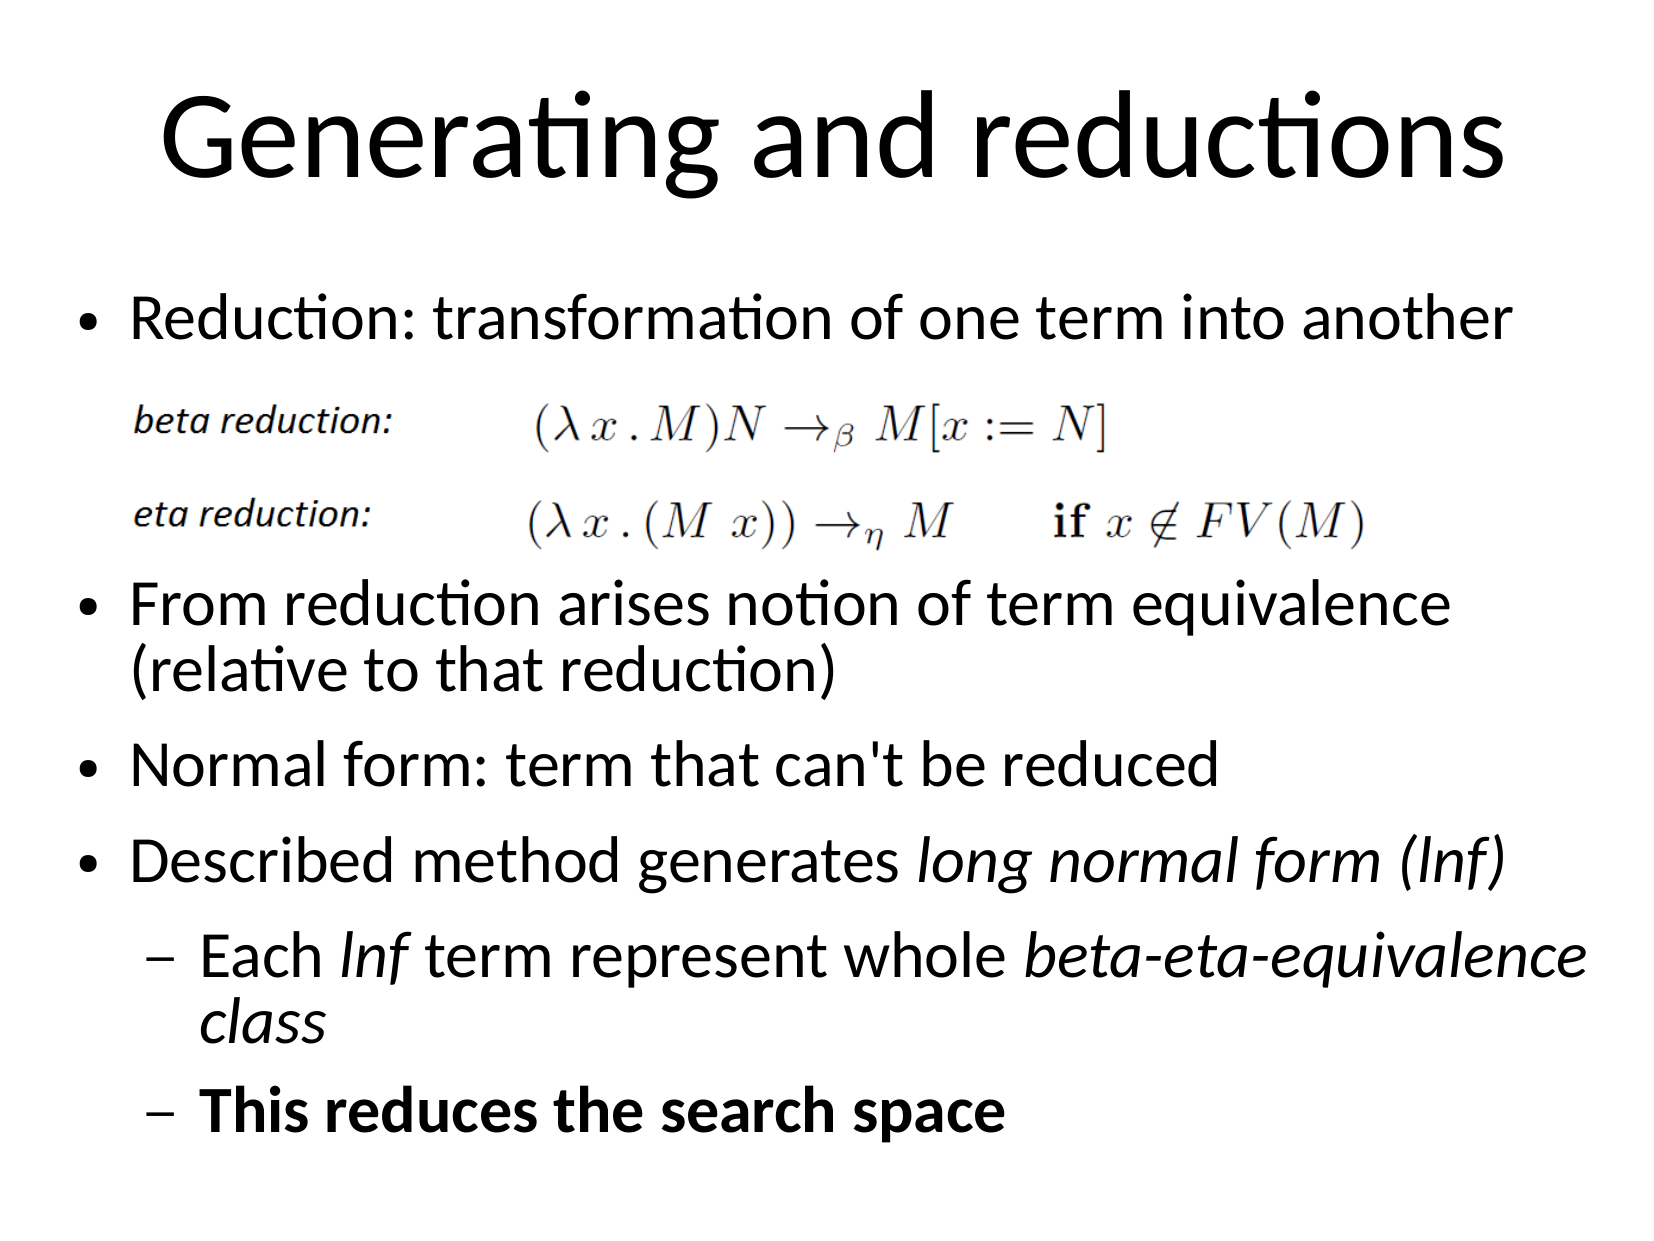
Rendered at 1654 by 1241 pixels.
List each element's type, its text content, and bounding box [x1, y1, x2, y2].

picture [120, 389, 1366, 560]
list Reduction: transformation of one term into another From reduction arises notion of term equivalence (relative to that reduction) Normal form: term that can't be reduced Described method generates long normal form (lnf) Each lnf term represent whole beta-eta-equivalence class This reduces the search space [59, 290, 1612, 1156]
title Generating and reductions [90, 70, 1579, 223]
